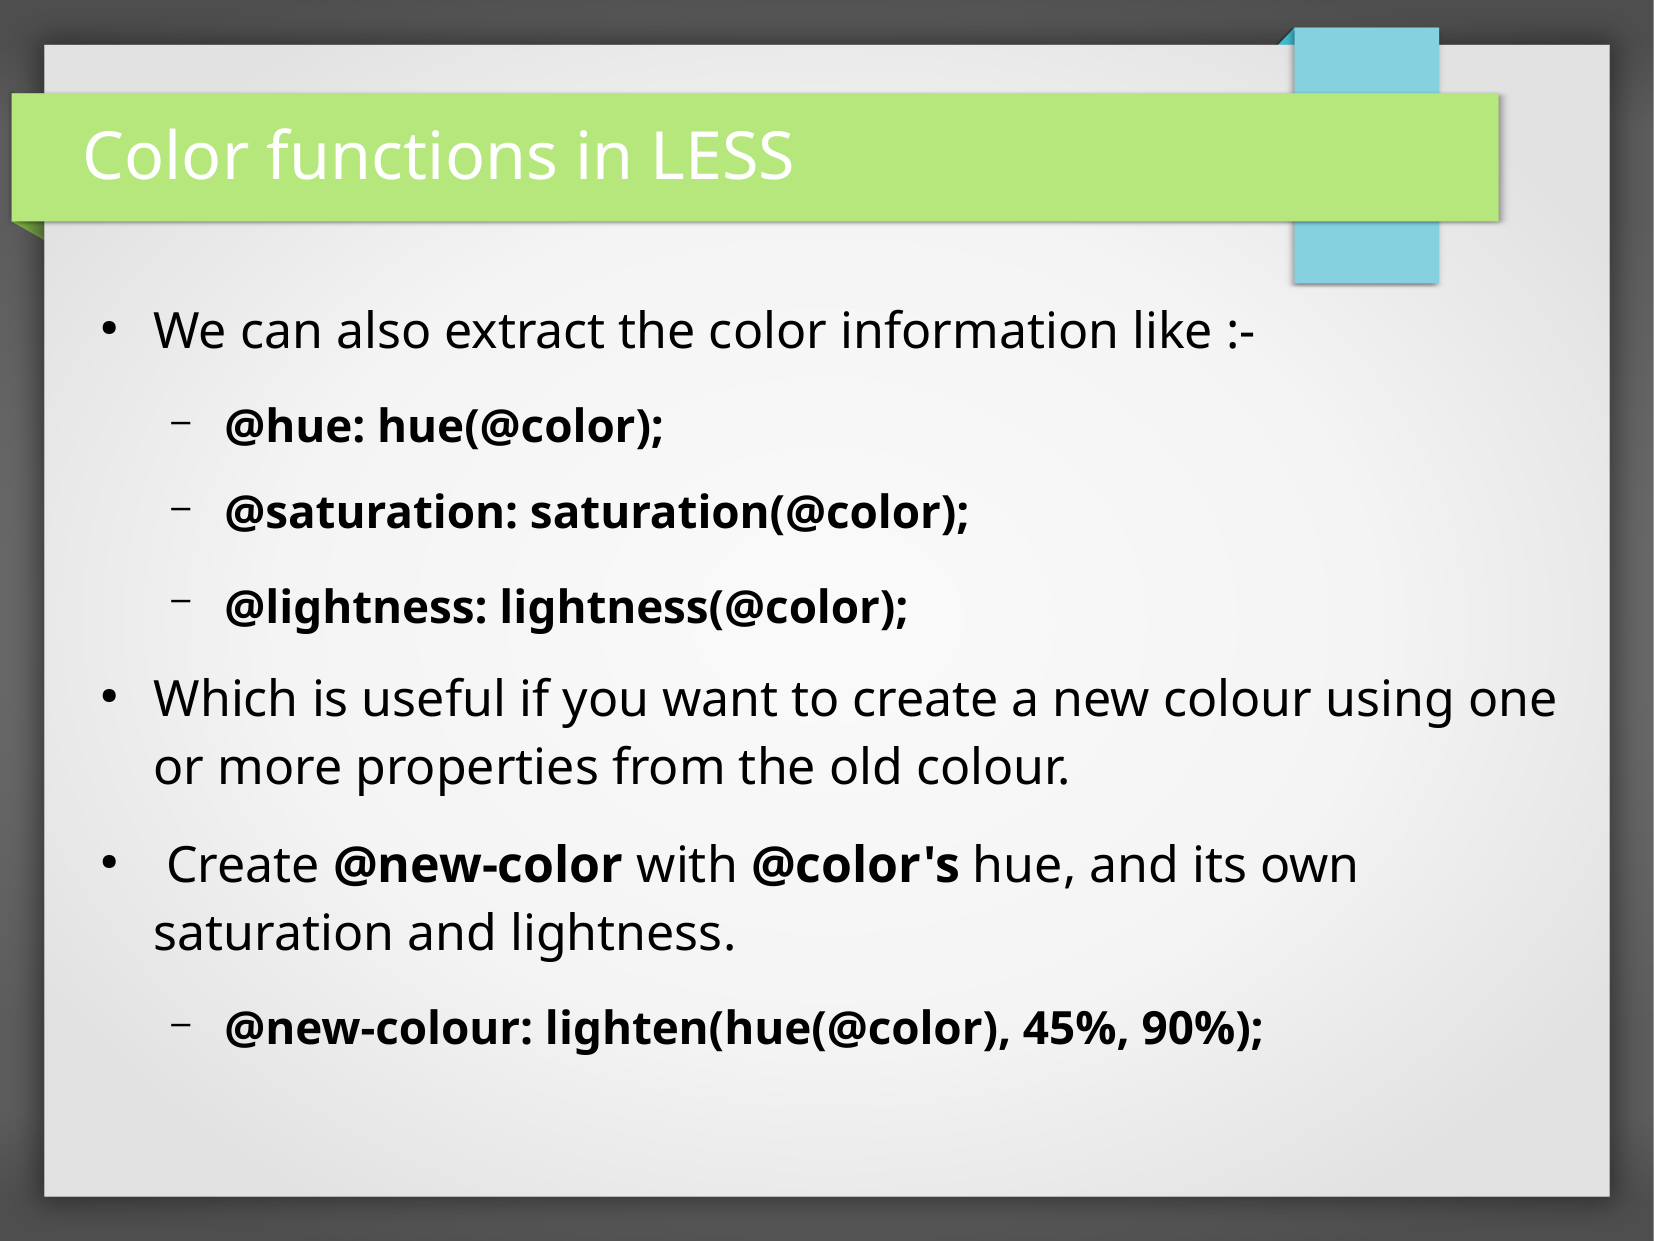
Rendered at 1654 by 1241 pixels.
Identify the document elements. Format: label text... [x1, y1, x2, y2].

picture [0, 0, 1654, 1241]
title Color functions in LESS [82, 94, 1264, 213]
list We can also extract the color information like :- @hue: hue(@color); @saturation: saturation(@color); @lightness: lightness(@color); Which is useful if you want to create a new colour using one or more properties from the old colour. Create @new-color with @color's hue, and its own saturation and lightness. @new-colour: lighten(hue(@color), 45%, 90%); [82, 295, 1571, 1171]
